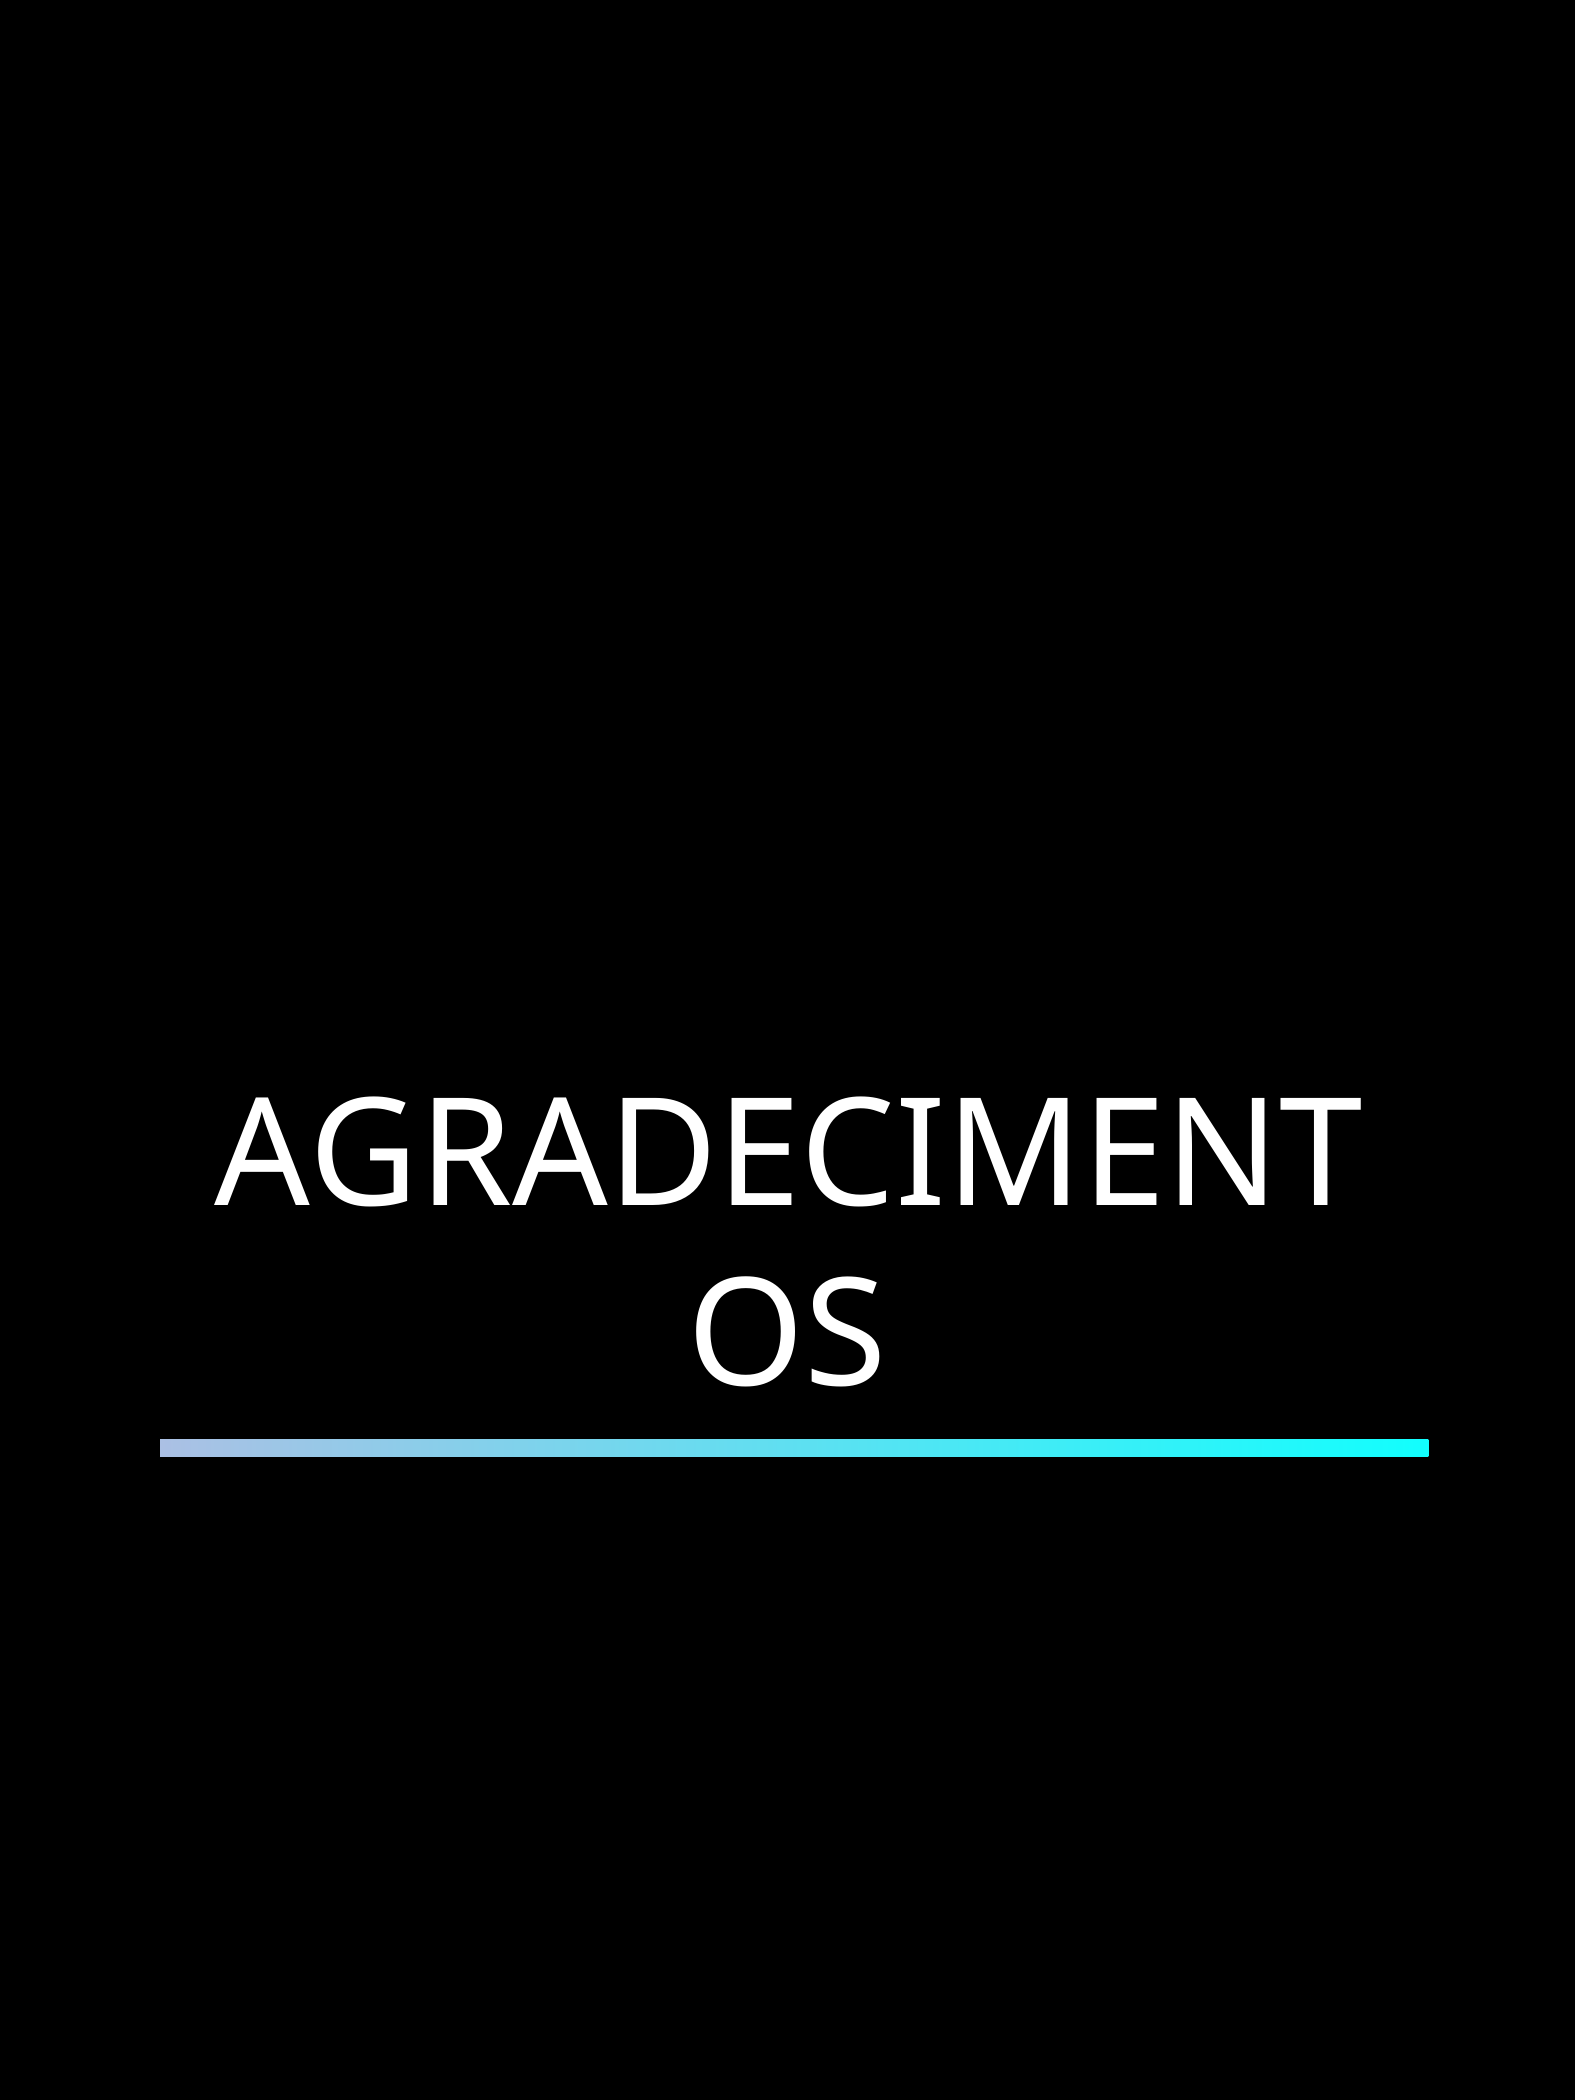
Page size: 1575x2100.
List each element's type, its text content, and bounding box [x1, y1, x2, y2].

text_box AGRADECIMENTOS [146, 1047, 1429, 1423]
text_box [0, 0, 1575, 2100]
